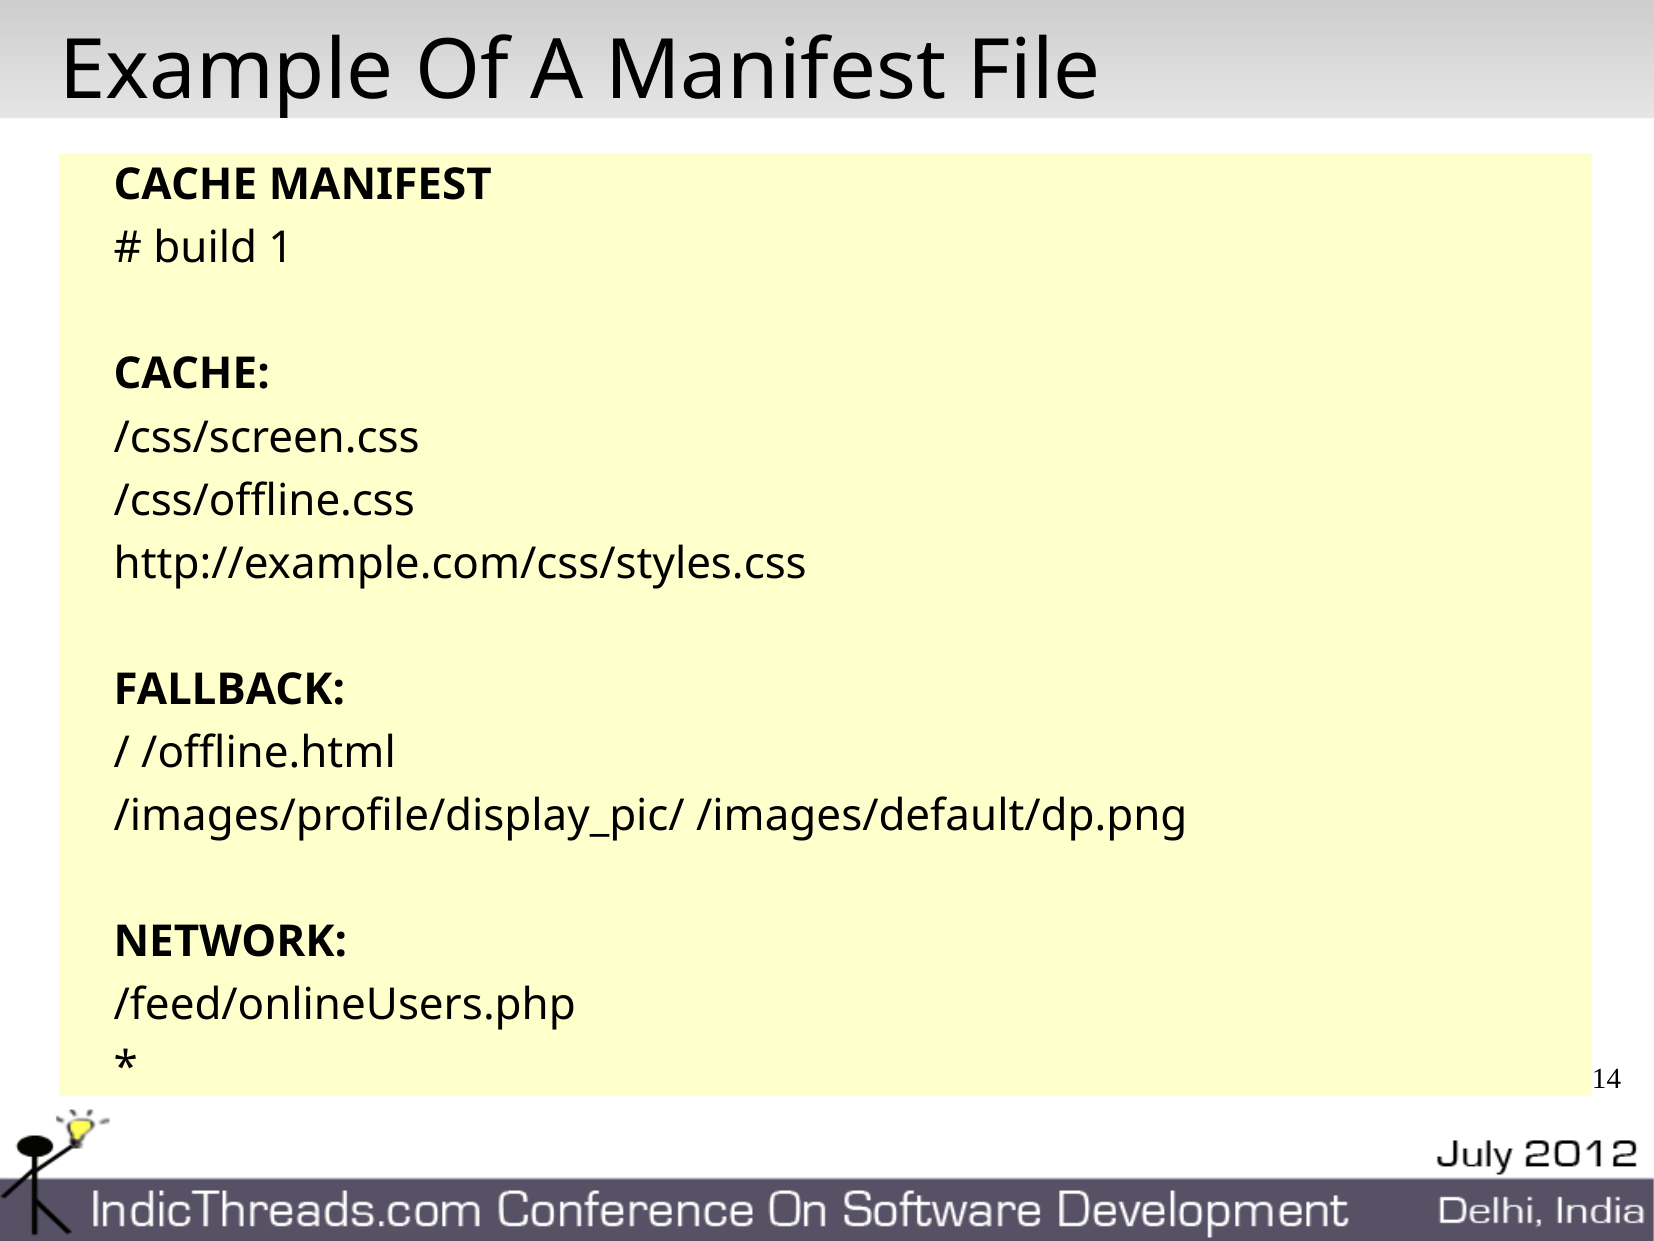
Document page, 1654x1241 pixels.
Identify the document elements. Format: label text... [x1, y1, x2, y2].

title Example Of A Manifest File [59, 11, 1592, 116]
picture [0, 118, 1654, 1241]
list CACHE MANIFEST # build 1 CACHE: /css/screen.css /css/offline.css http://example.com/css/styles.css FALLBACK: / /offline.html /images/profile/display_pic/ /images/default/dp.png NETWORK: /feed/onlineUsers.php * [59, 153, 1592, 1096]
